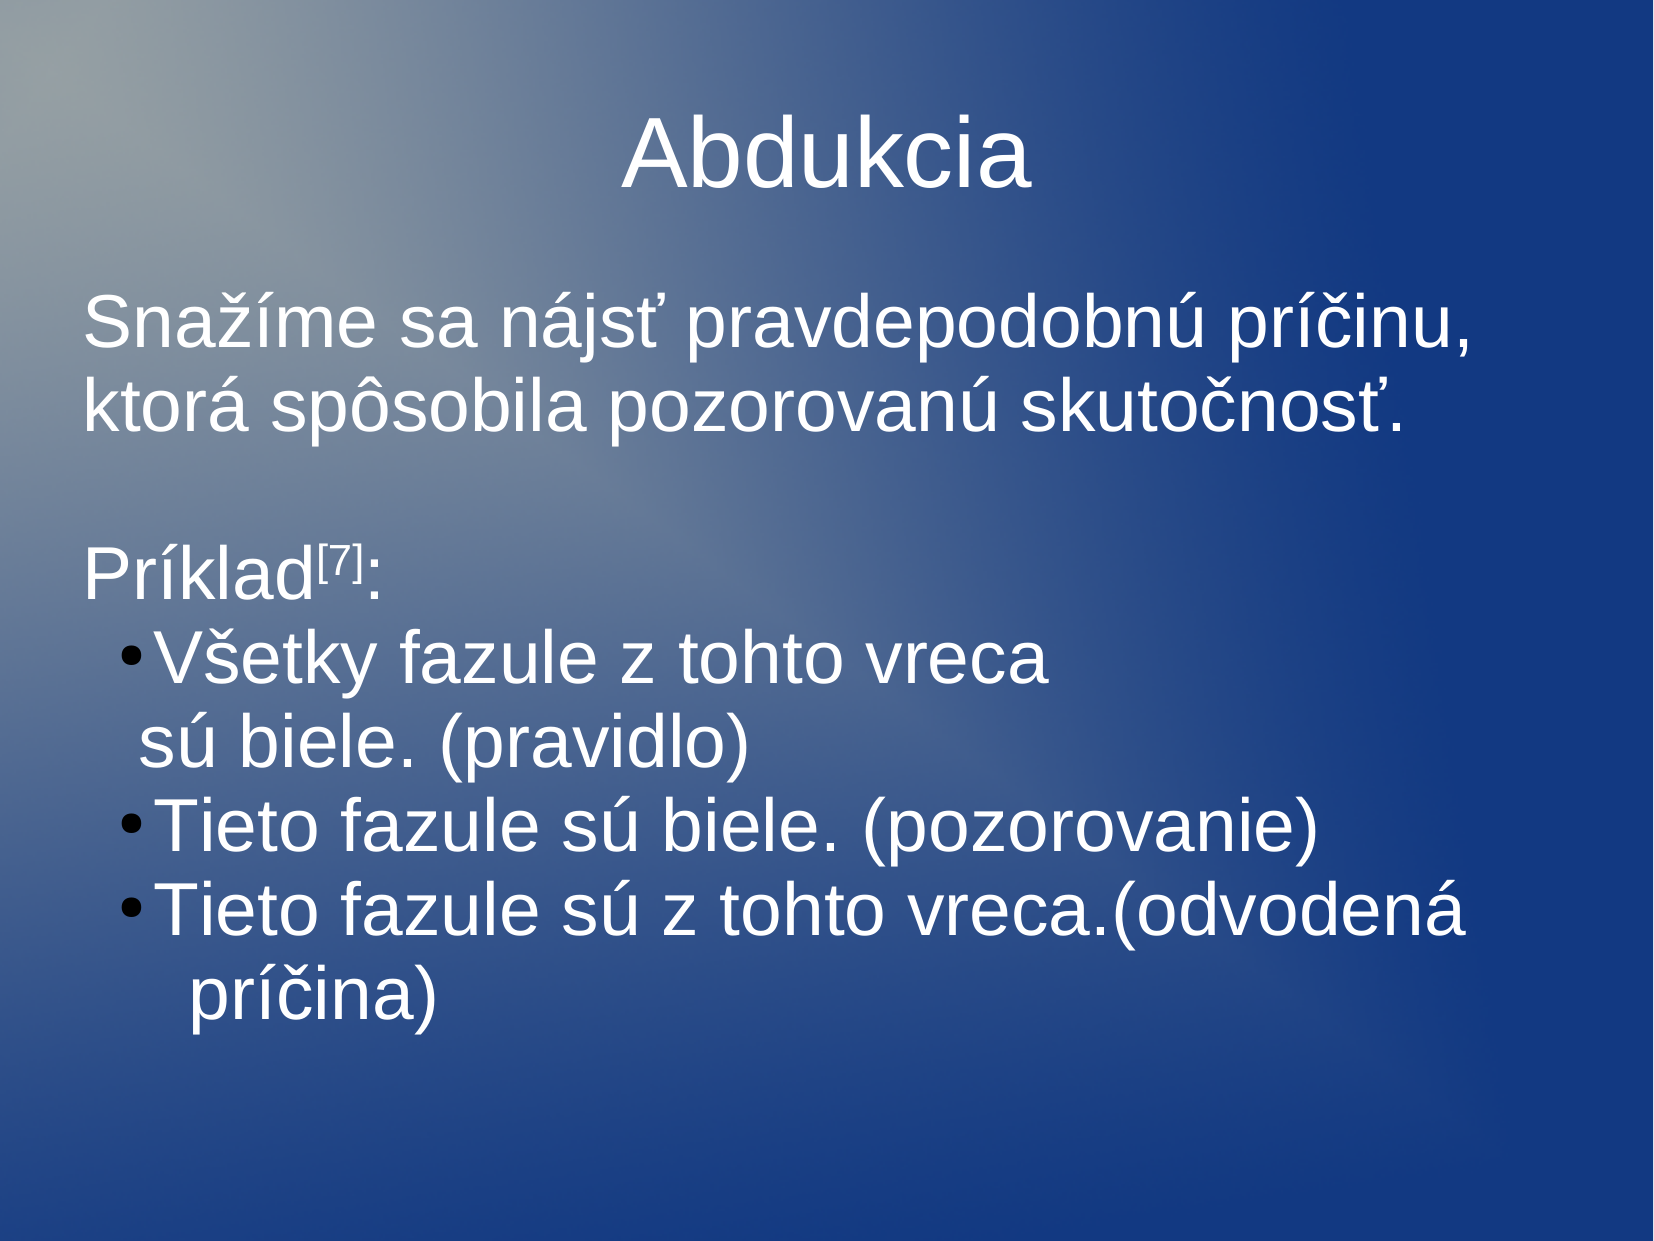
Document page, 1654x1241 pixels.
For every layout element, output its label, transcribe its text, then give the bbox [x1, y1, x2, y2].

picture [0, 0, 1654, 1241]
subtitle Snažíme sa nájsť pravdepodobnú príčinu, ktorá spôsobila pozorovanú skutočnosť. Príklad[7]: Všetky fazule z tohto vreca sú biele. (pravidlo) Tieto fazule sú biele. (pozorovanie) Tieto fazule sú z tohto vreca.(odvodená príčina) [82, 187, 1565, 1212]
title Abdukcia [82, 49, 1571, 257]
